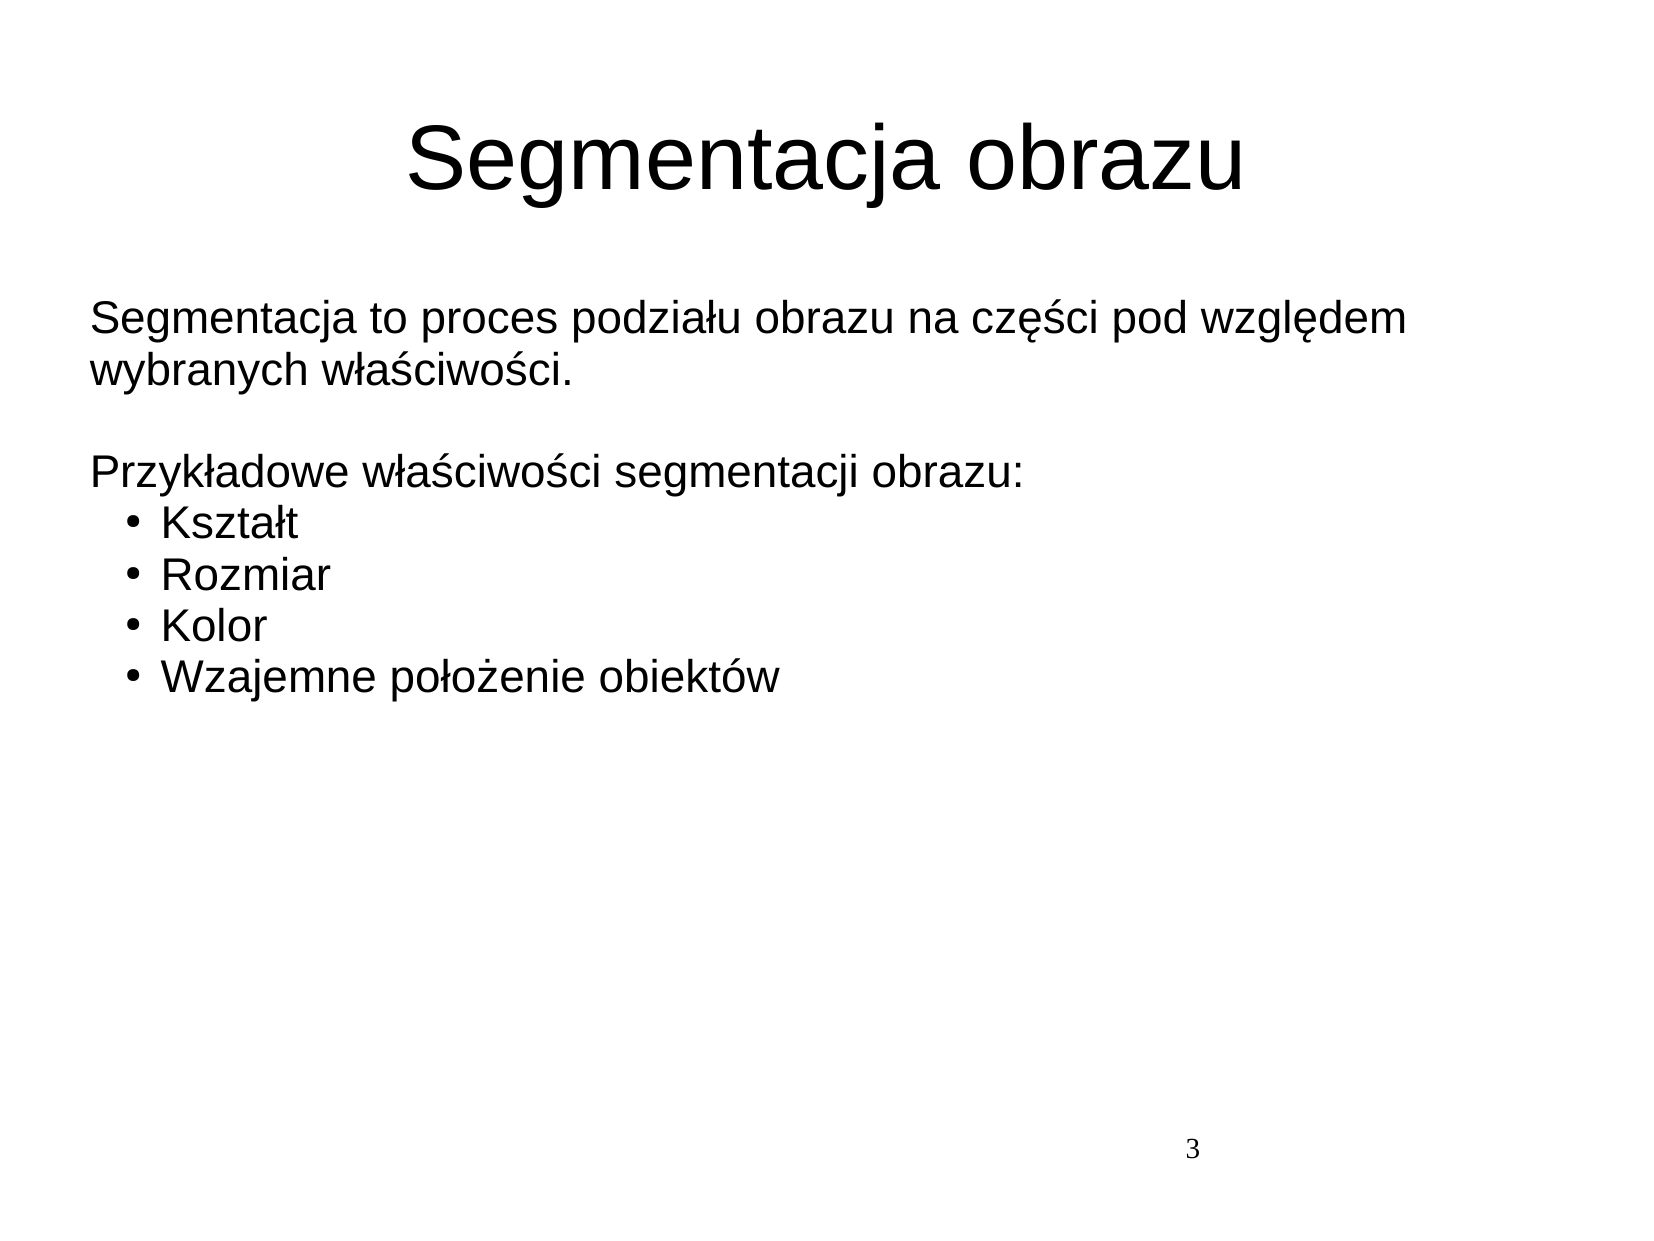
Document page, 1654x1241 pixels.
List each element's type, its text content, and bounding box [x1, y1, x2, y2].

title Segmentacja obrazu [82, 49, 1571, 257]
text_box Segmentacja to proces podziału obrazu na części pod względem wybranych właściwości. Przykładowe właściwości segmentacji obrazu: Kształt Rozmiar Kolor Wzajemne położenie obiektów [75, 285, 1591, 511]
